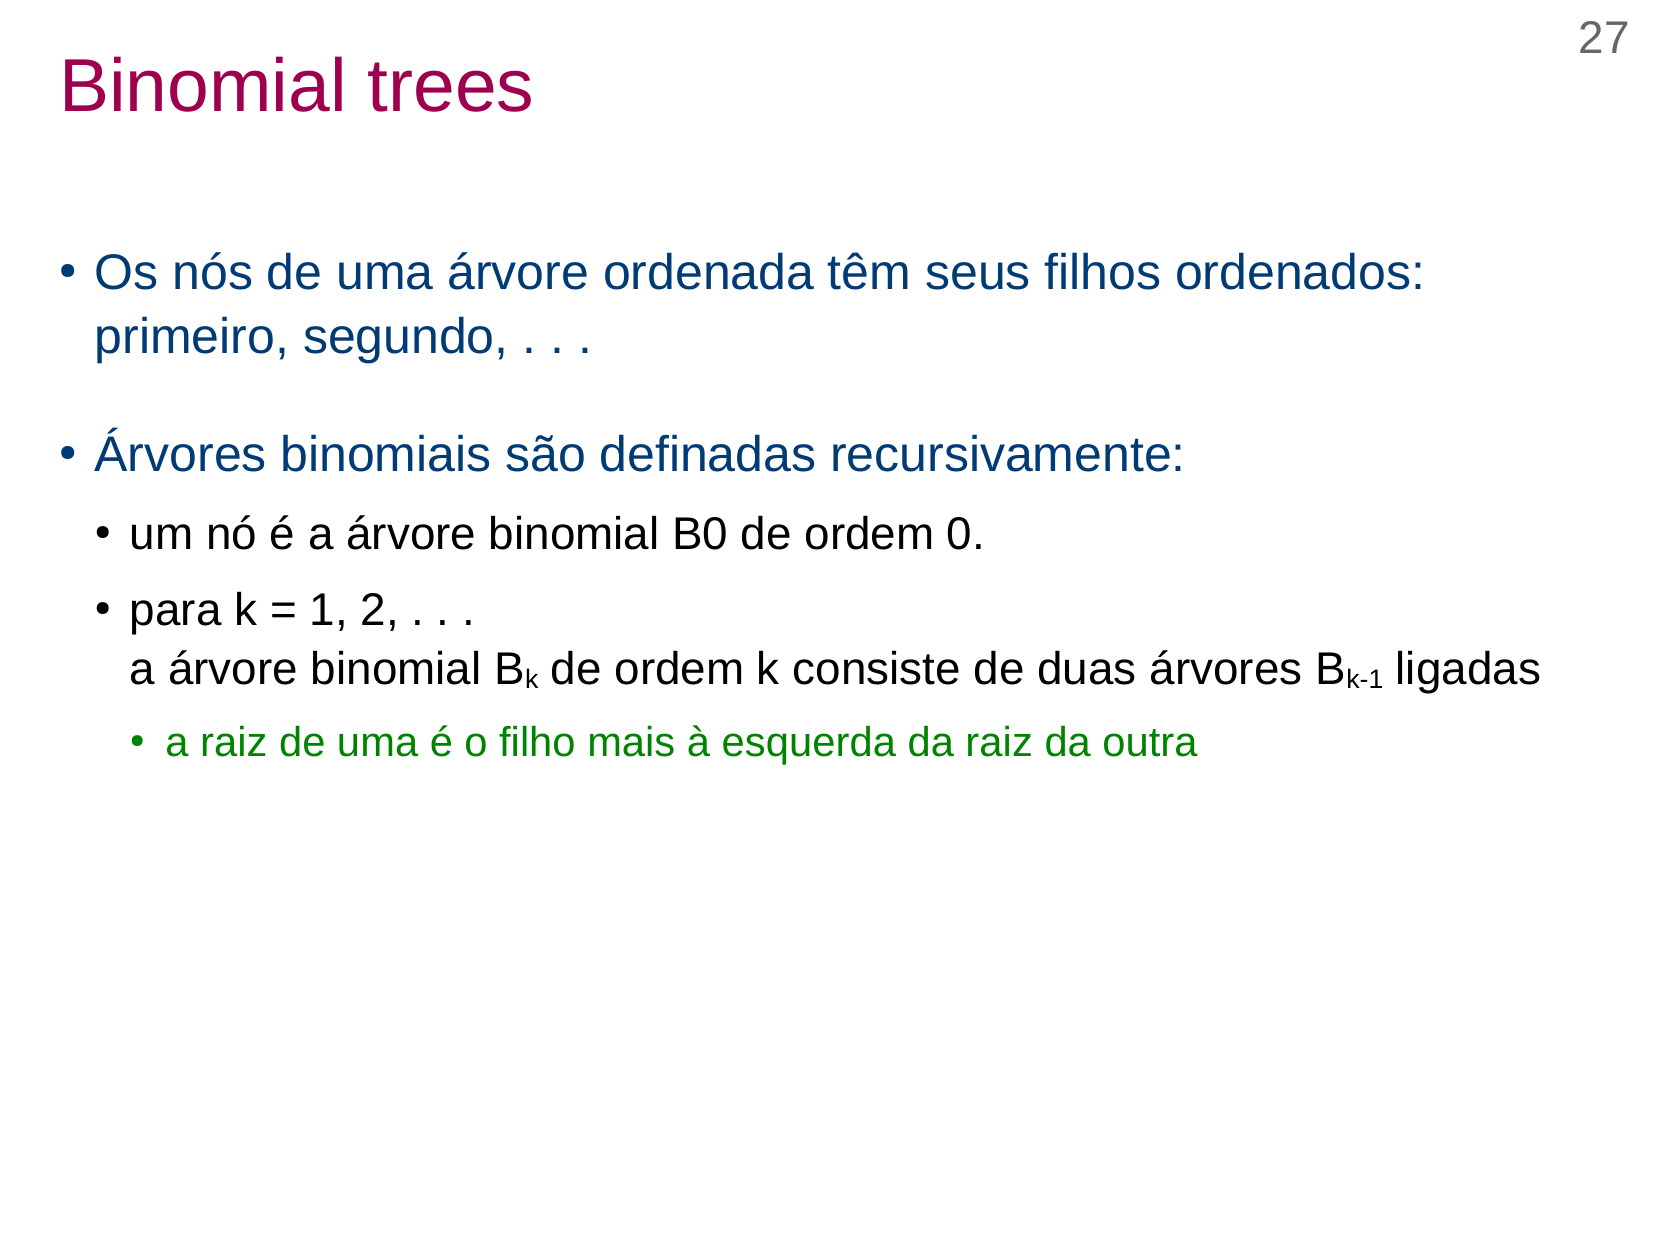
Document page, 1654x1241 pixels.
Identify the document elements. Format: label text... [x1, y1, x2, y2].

list Os nós de uma árvore ordenada têm seus filhos ordenados: primeiro, segundo, . . . Árvores binomiais são definadas recursivamente: um nó é a árvore binomial B0 de ordem 0. para k = 1, 2, . . . a árvore binomial Bk de ordem k consiste de duas árvores Bk-1 ligadas a raiz de uma é o filho mais à esquerda da raiz da outra [59, 236, 1595, 1211]
title Binomial trees [59, 29, 1595, 148]
